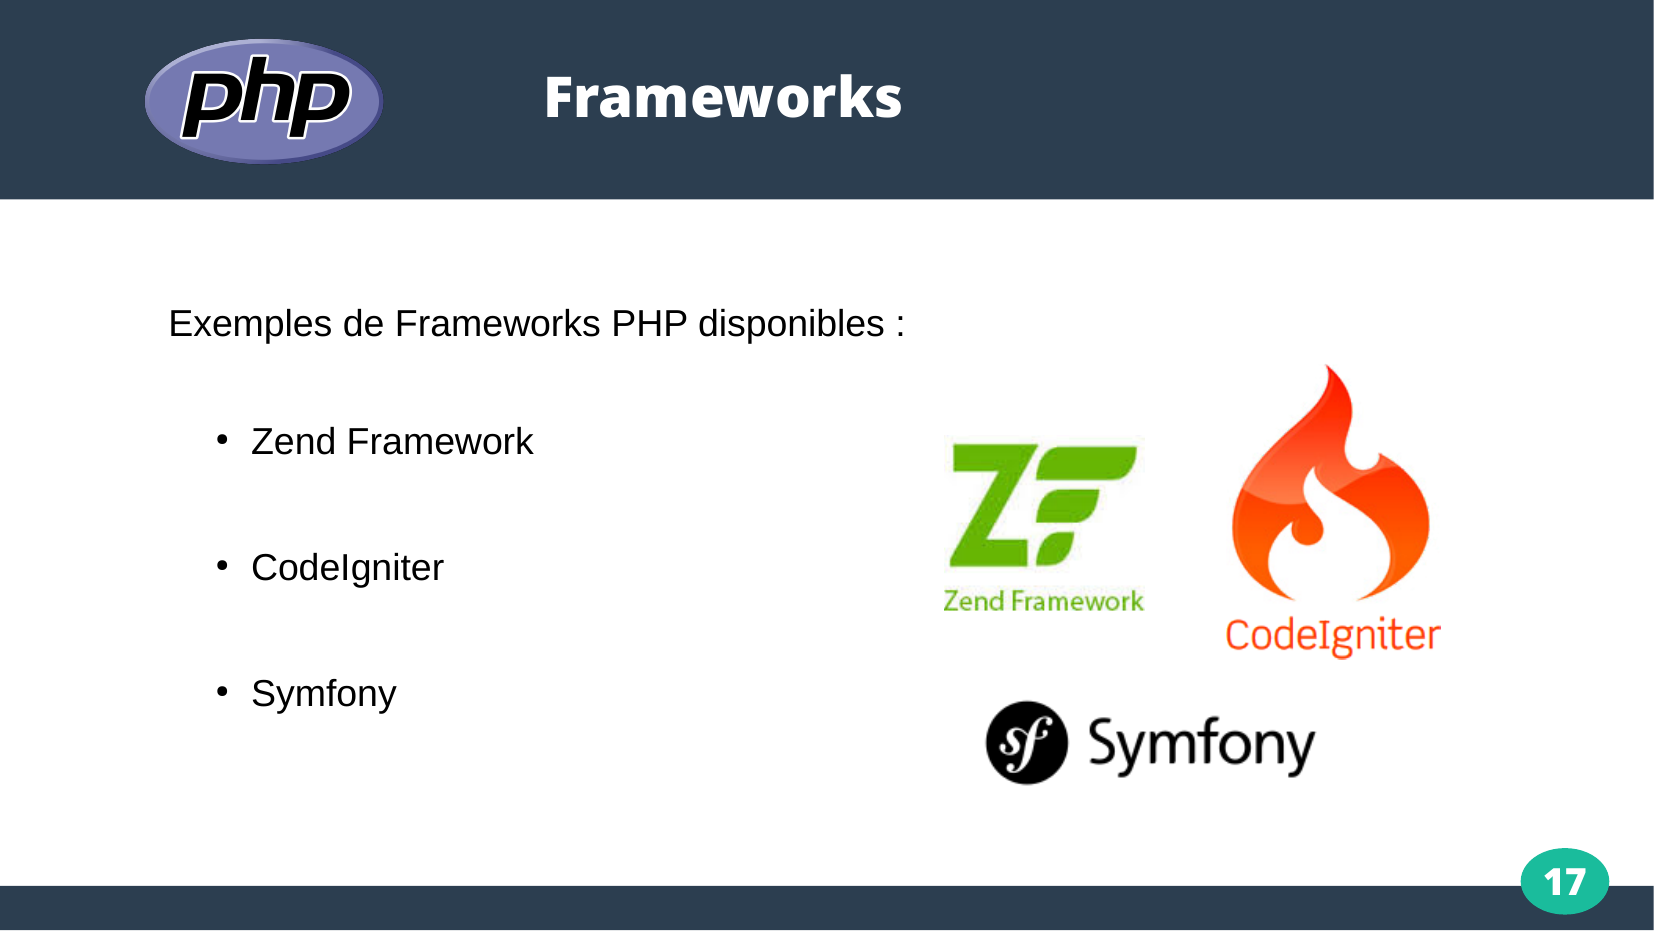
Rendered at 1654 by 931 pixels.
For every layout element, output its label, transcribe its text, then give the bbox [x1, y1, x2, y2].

picture [944, 435, 1145, 636]
picture [1226, 363, 1441, 660]
title Frameworks [543, 37, 1595, 156]
picture [979, 694, 1323, 792]
text_box Zend Framework CodeIgniter Symfony [200, 412, 626, 733]
picture [141, 35, 387, 168]
text_box Exemples de Frameworks PHP disponibles : [153, 295, 1300, 354]
